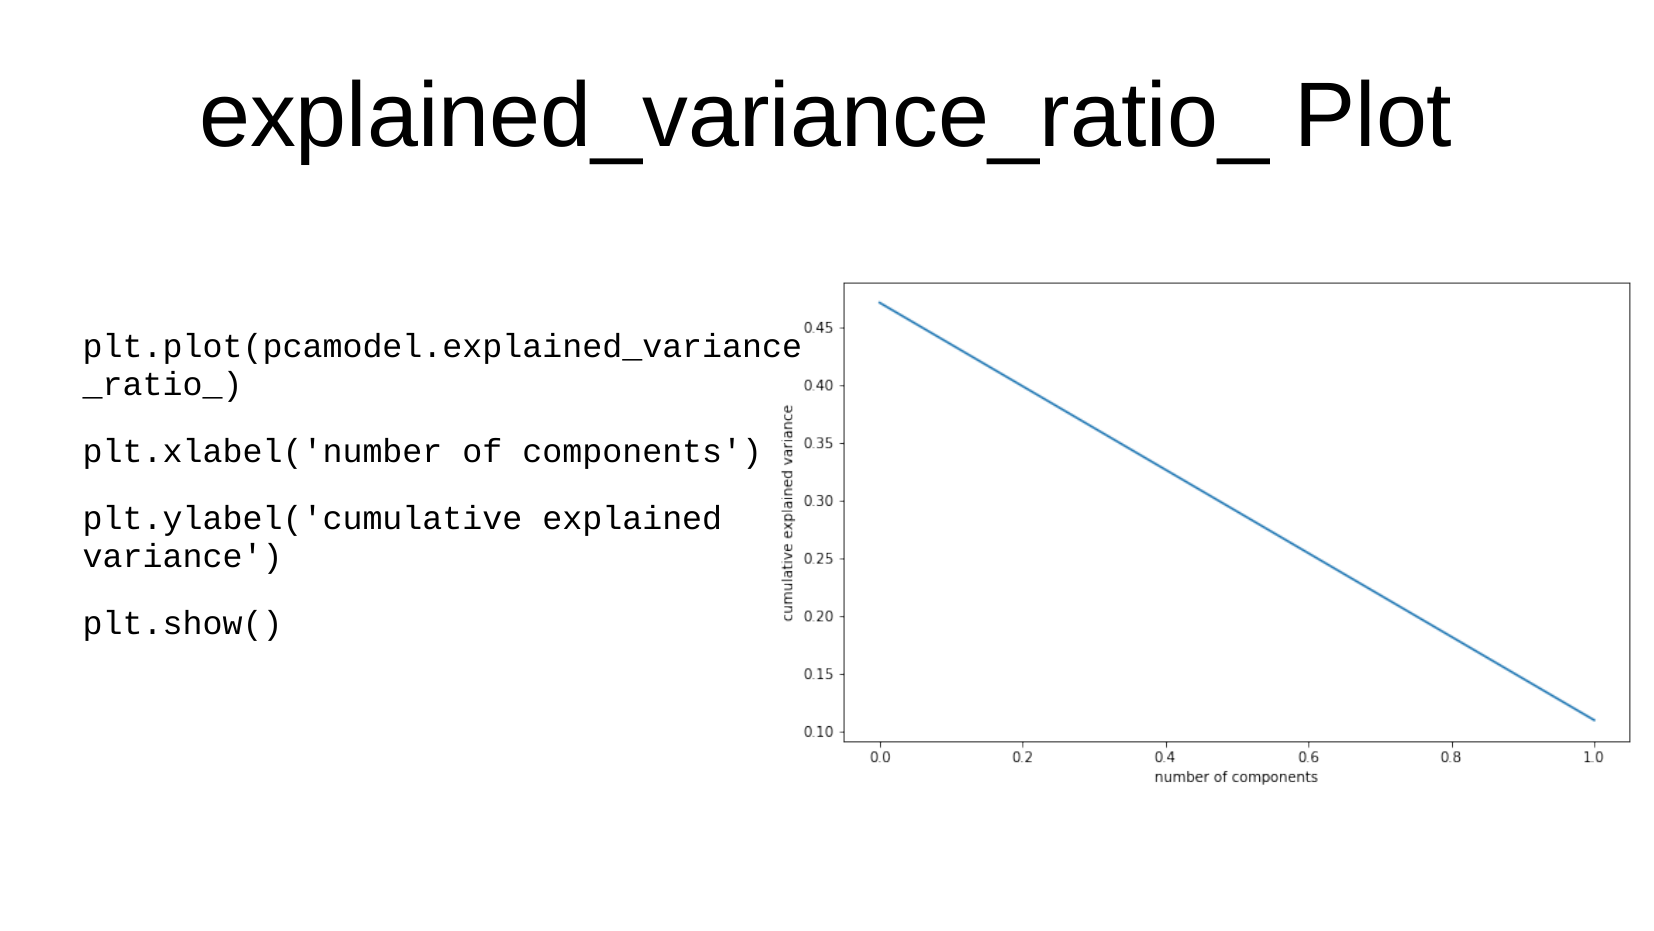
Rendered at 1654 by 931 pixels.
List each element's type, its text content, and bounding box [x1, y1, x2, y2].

list plt.plot(pcamodel.explained_variance_ratio_) plt.xlabel('number of components') plt.ylabel('cumulative explained variance') plt.show() [82, 217, 809, 758]
title explained_variance_ratio_ Plot [82, 37, 1571, 193]
picture [773, 267, 1645, 796]
